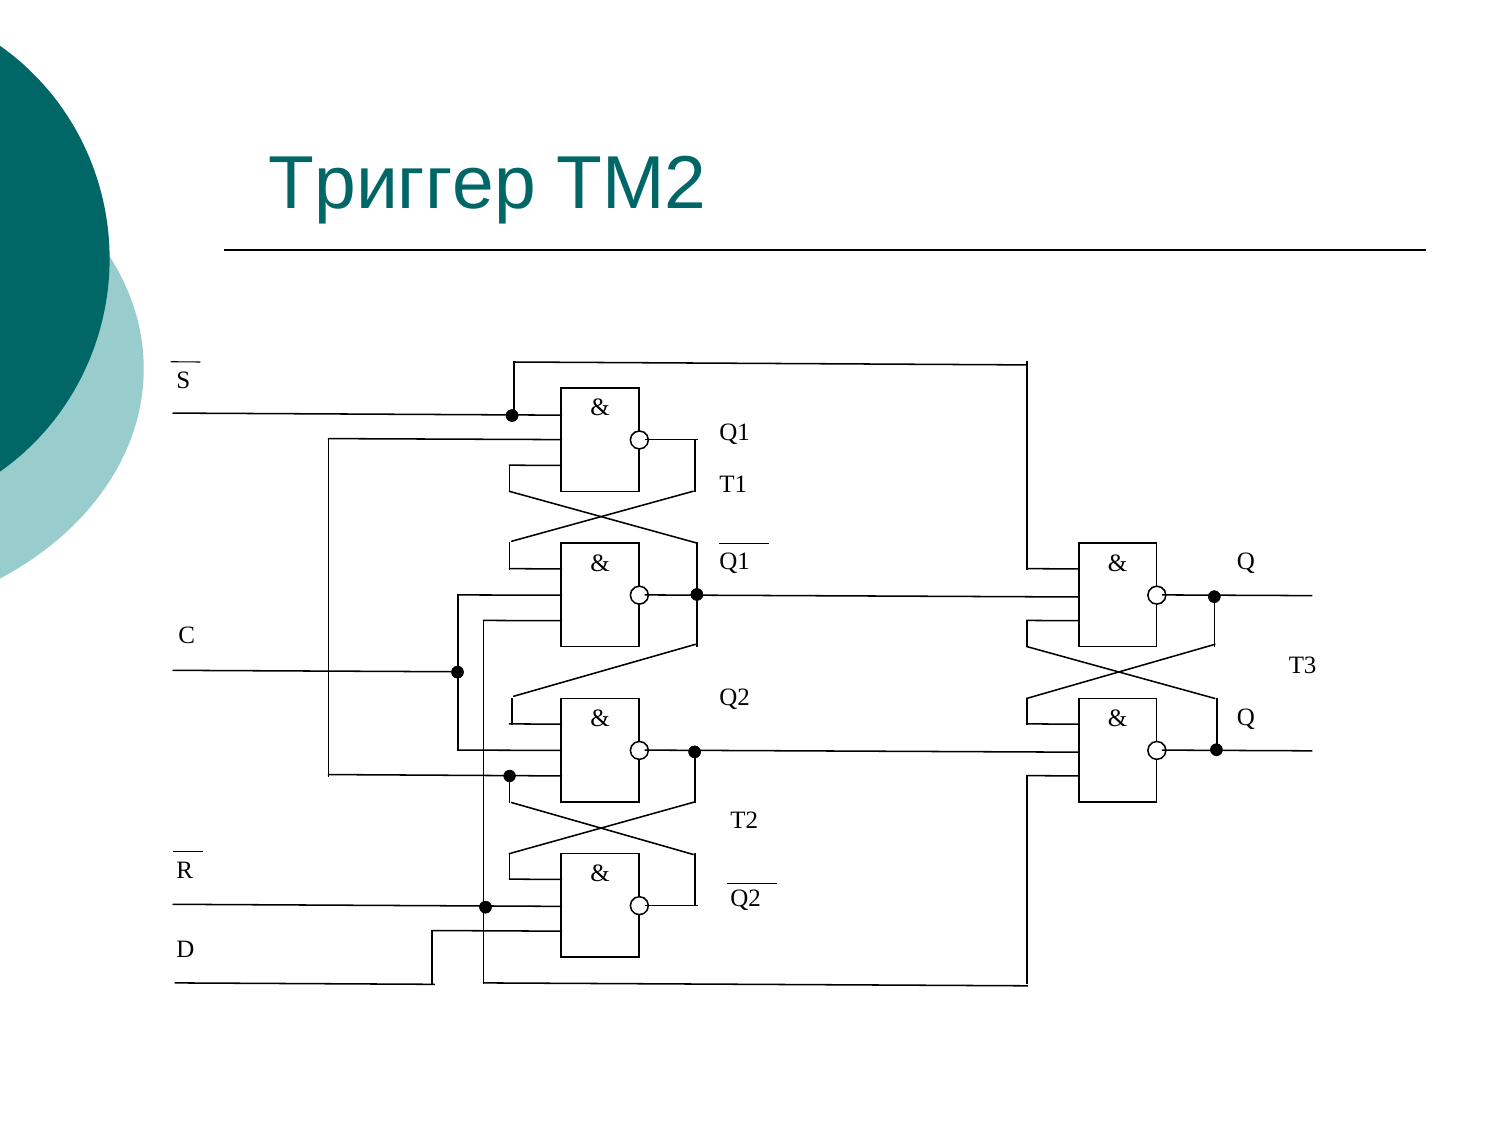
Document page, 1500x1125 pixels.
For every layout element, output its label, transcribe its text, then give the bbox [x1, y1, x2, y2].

text_box R [173, 851, 205, 895]
text_box & [1078, 698, 1157, 802]
text_box Q1 [716, 543, 795, 595]
text_box Q1 [716, 413, 795, 465]
text_box [505, 409, 519, 422]
text_box [630, 586, 649, 605]
text_box [1147, 741, 1166, 760]
text_box [1208, 590, 1221, 603]
text_box [630, 430, 649, 449]
text_box [690, 588, 696, 601]
text_box & [561, 853, 639, 958]
text_box [479, 901, 483, 913]
text_box D [173, 931, 205, 975]
text_box [1210, 743, 1223, 756]
text_box [630, 896, 649, 915]
text_box [630, 741, 649, 760]
title Триггер ТМ2 [254, 11, 1431, 232]
text_box С [175, 616, 207, 660]
text_box Q [1234, 698, 1312, 751]
text_box & [561, 543, 639, 647]
text_box S [173, 361, 205, 406]
text_box Q2 [716, 679, 795, 731]
text_box T3 [1285, 646, 1364, 699]
text_box Q2 [727, 879, 805, 932]
text_box Q [1234, 543, 1312, 595]
text_box [688, 745, 701, 759]
text_box [1147, 586, 1166, 605]
text_box [484, 901, 492, 914]
text_box [698, 588, 703, 601]
text_box [451, 666, 464, 679]
text_box & [561, 387, 639, 492]
text_box & [561, 698, 639, 802]
text_box T2 [727, 801, 805, 854]
text_box T1 [716, 465, 795, 518]
text_box & [1078, 543, 1157, 647]
